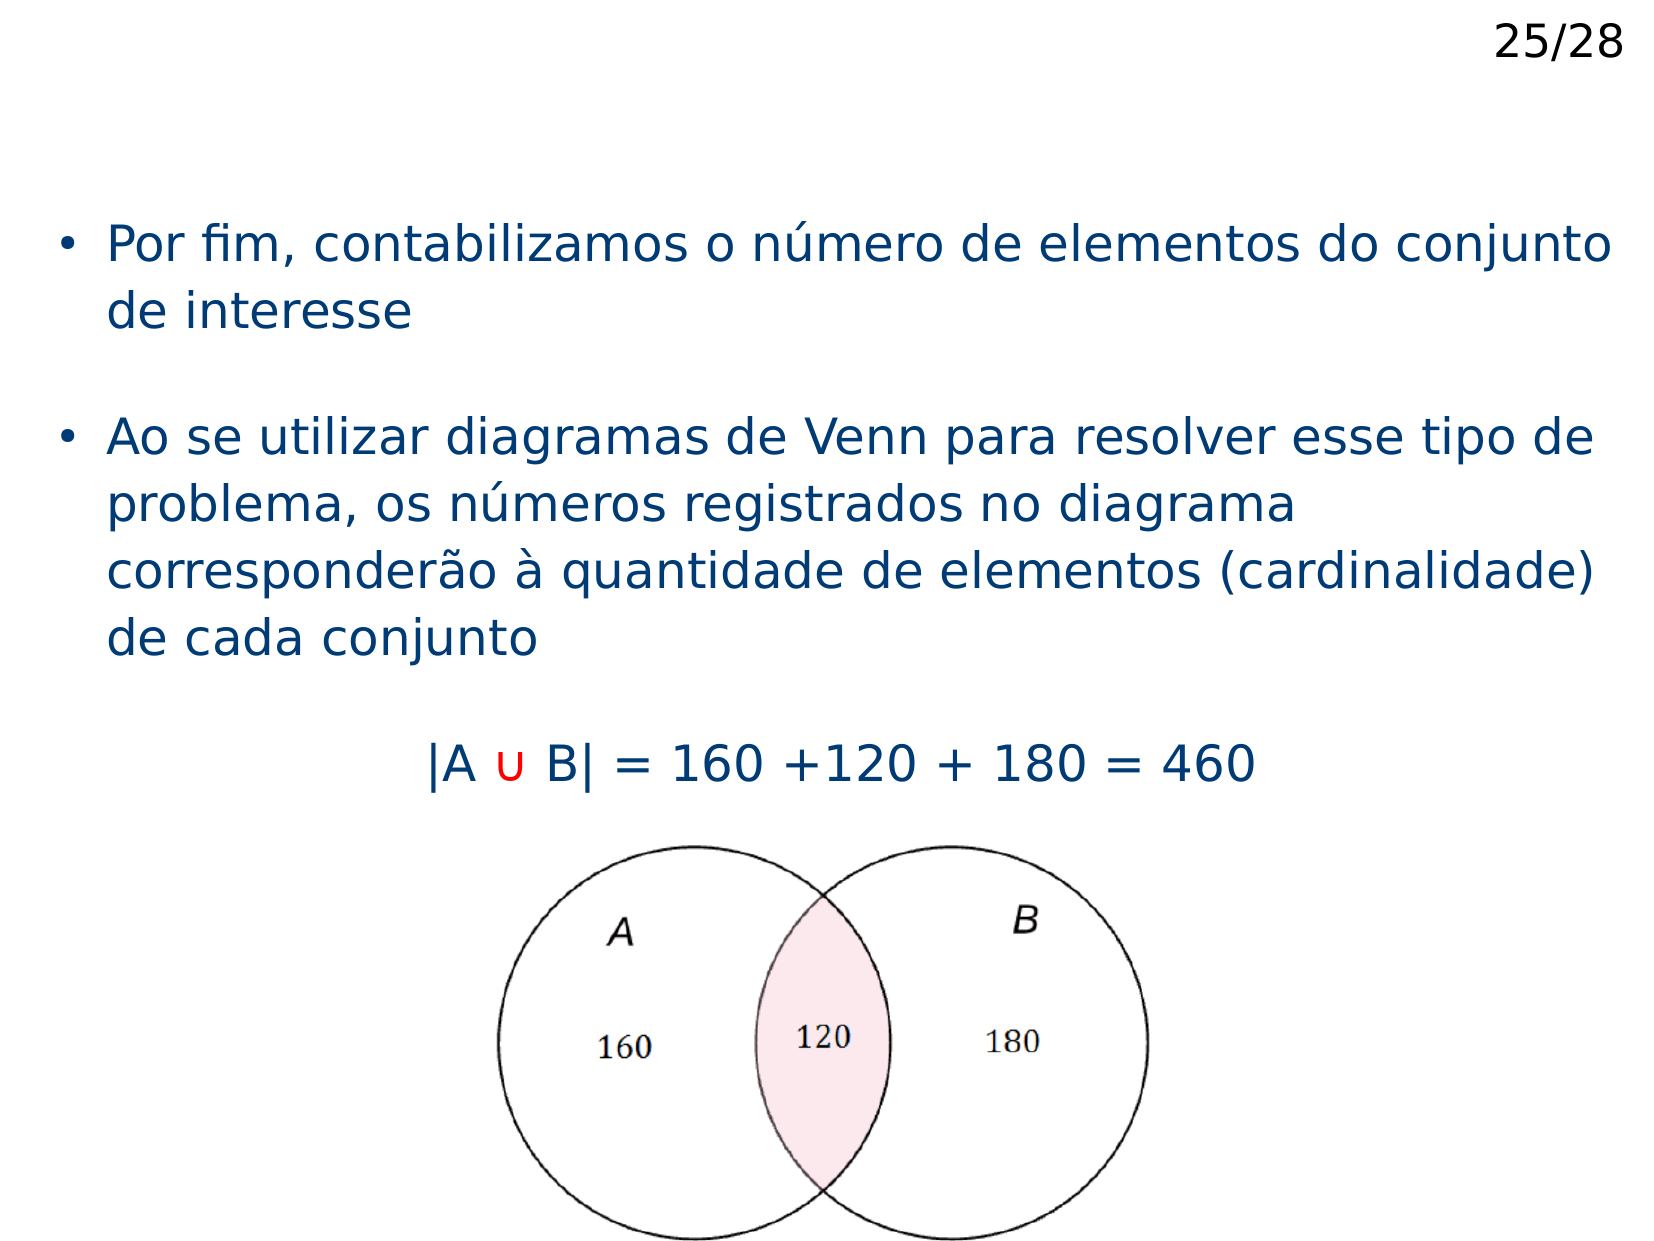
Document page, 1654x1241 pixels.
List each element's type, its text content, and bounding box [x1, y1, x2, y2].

picture [496, 845, 1150, 1241]
list Por fim, contabilizamos o número de elementos do conjunto de interesse Ao se utilizar diagramas de Venn para resolver esse tipo de problema, os números registrados no diagrama corresponderão à quantidade de elementos (cardinalidade) de cada conjunto |A ∪ B| = 160 +120 + 180 = 460 [59, 206, 1625, 1211]
